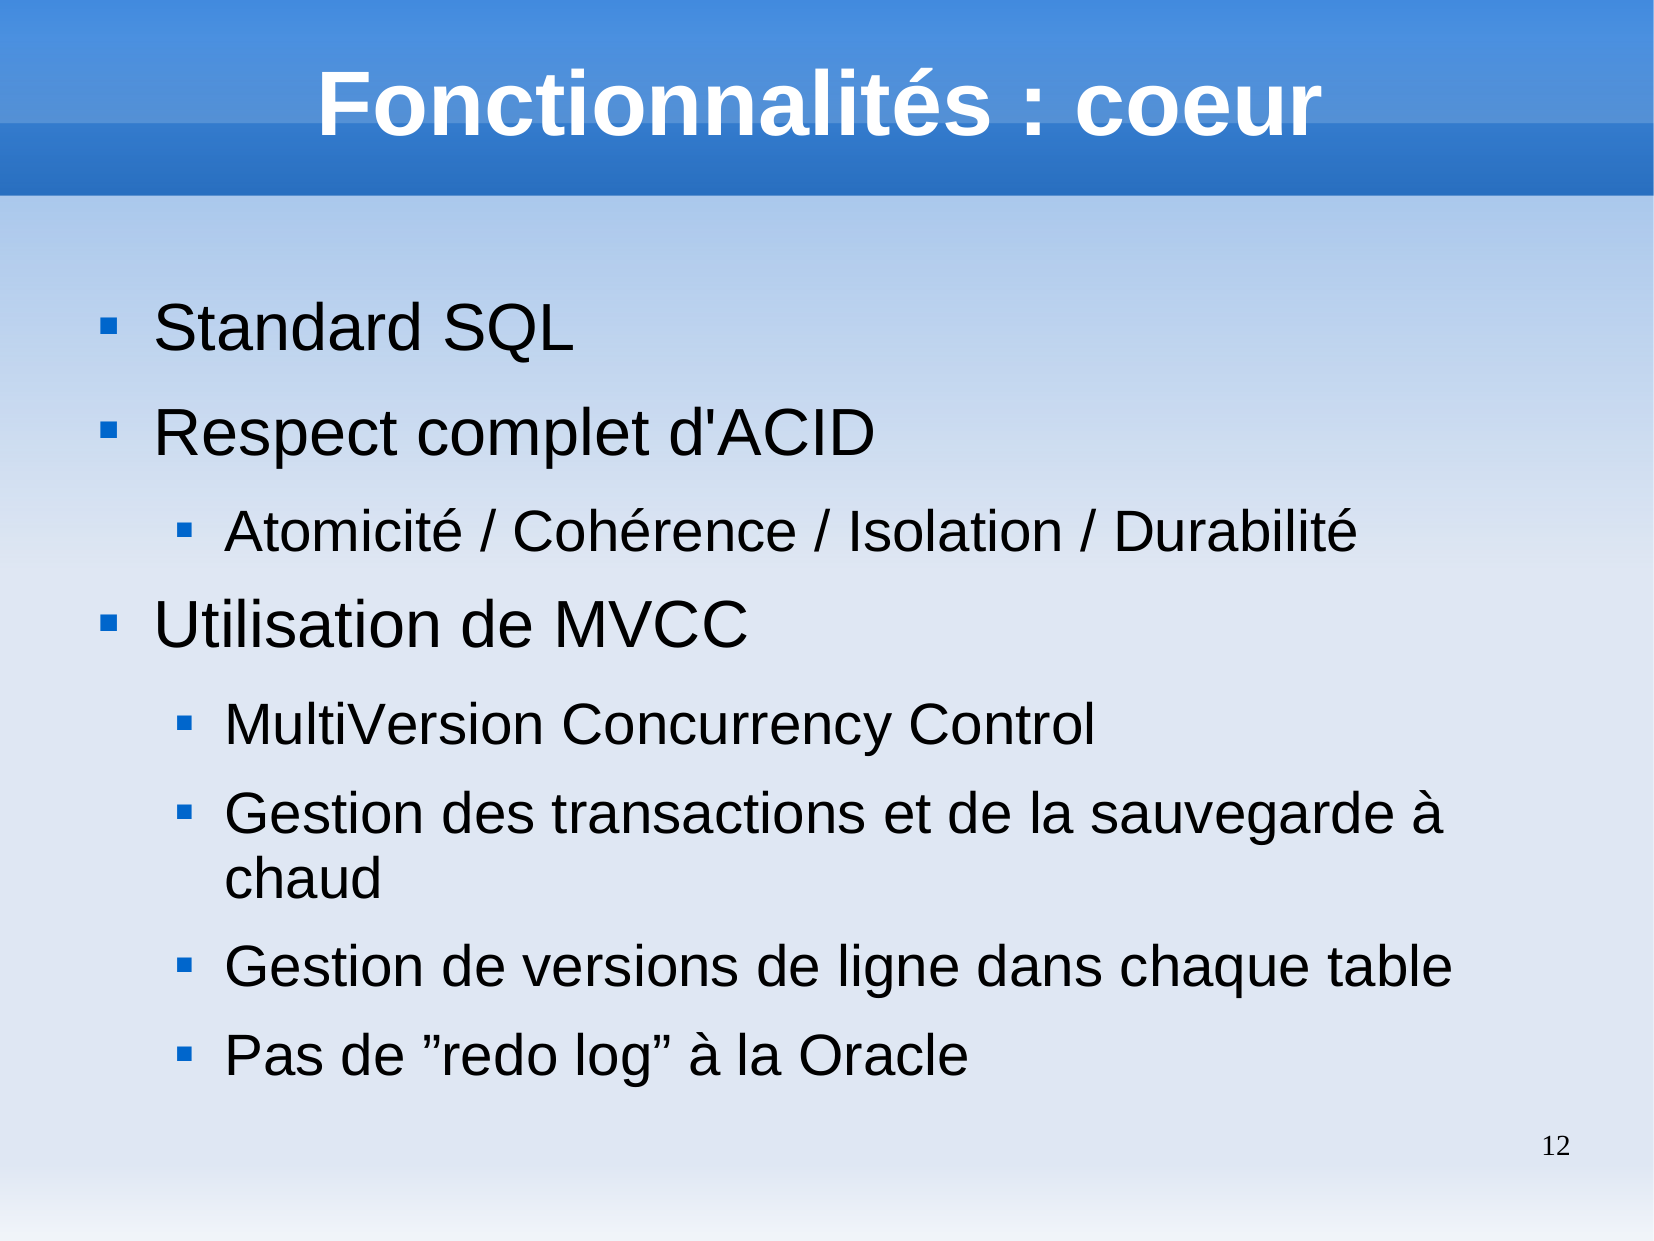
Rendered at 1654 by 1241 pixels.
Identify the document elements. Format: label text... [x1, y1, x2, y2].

picture [0, 0, 1654, 1241]
list Standard SQL Respect complet d'ACID Atomicité / Cohérence / Isolation / Durabilité Utilisation de MVCC MultiVersion Concurrency Control Gestion des transactions et de la sauvegarde à chaud Gestion de versions de ligne dans chaque table Pas de ”redo log” à la Oracle [82, 290, 1571, 1109]
title Fonctionnalités : coeur [76, 0, 1565, 208]
